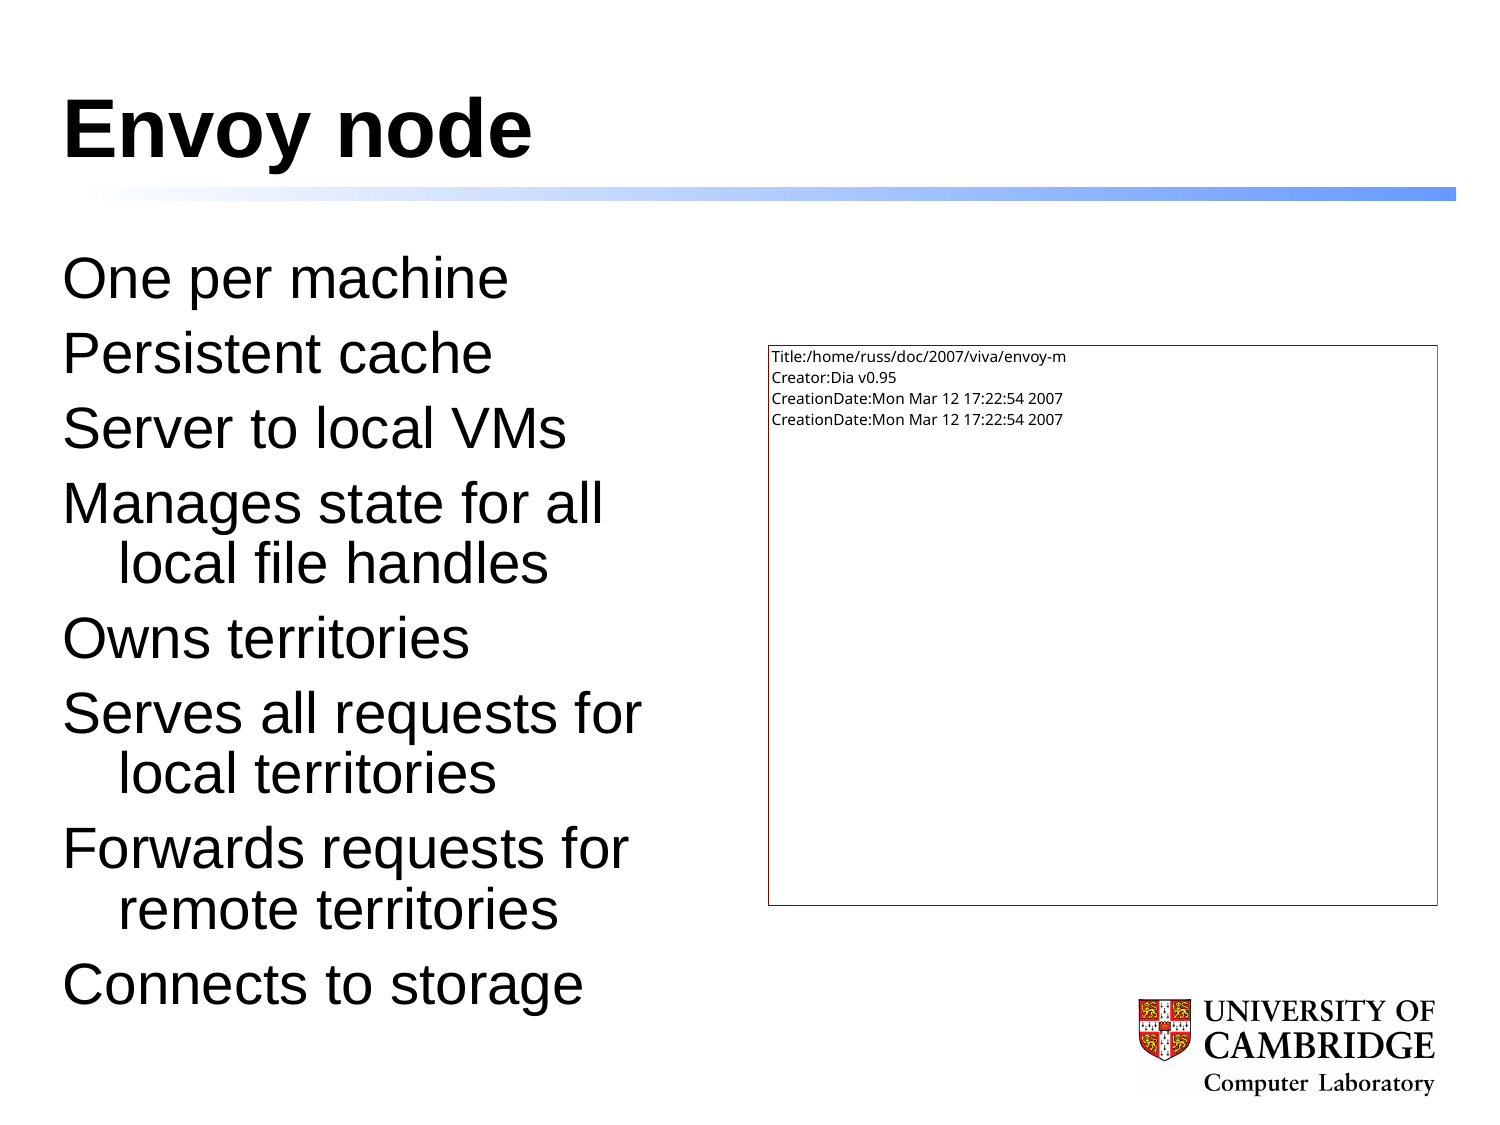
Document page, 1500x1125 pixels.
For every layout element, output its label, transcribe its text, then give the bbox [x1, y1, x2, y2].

picture [766, 344, 1438, 906]
picture [1137, 999, 1437, 1098]
list One per machine Persistent cache Server to local VMs Manages state for all local file handles Owns territories Serves all requests for local territories Forwards requests for remote territories Connects to storage [62, 249, 734, 1021]
title Envoy node [62, 44, 1438, 218]
